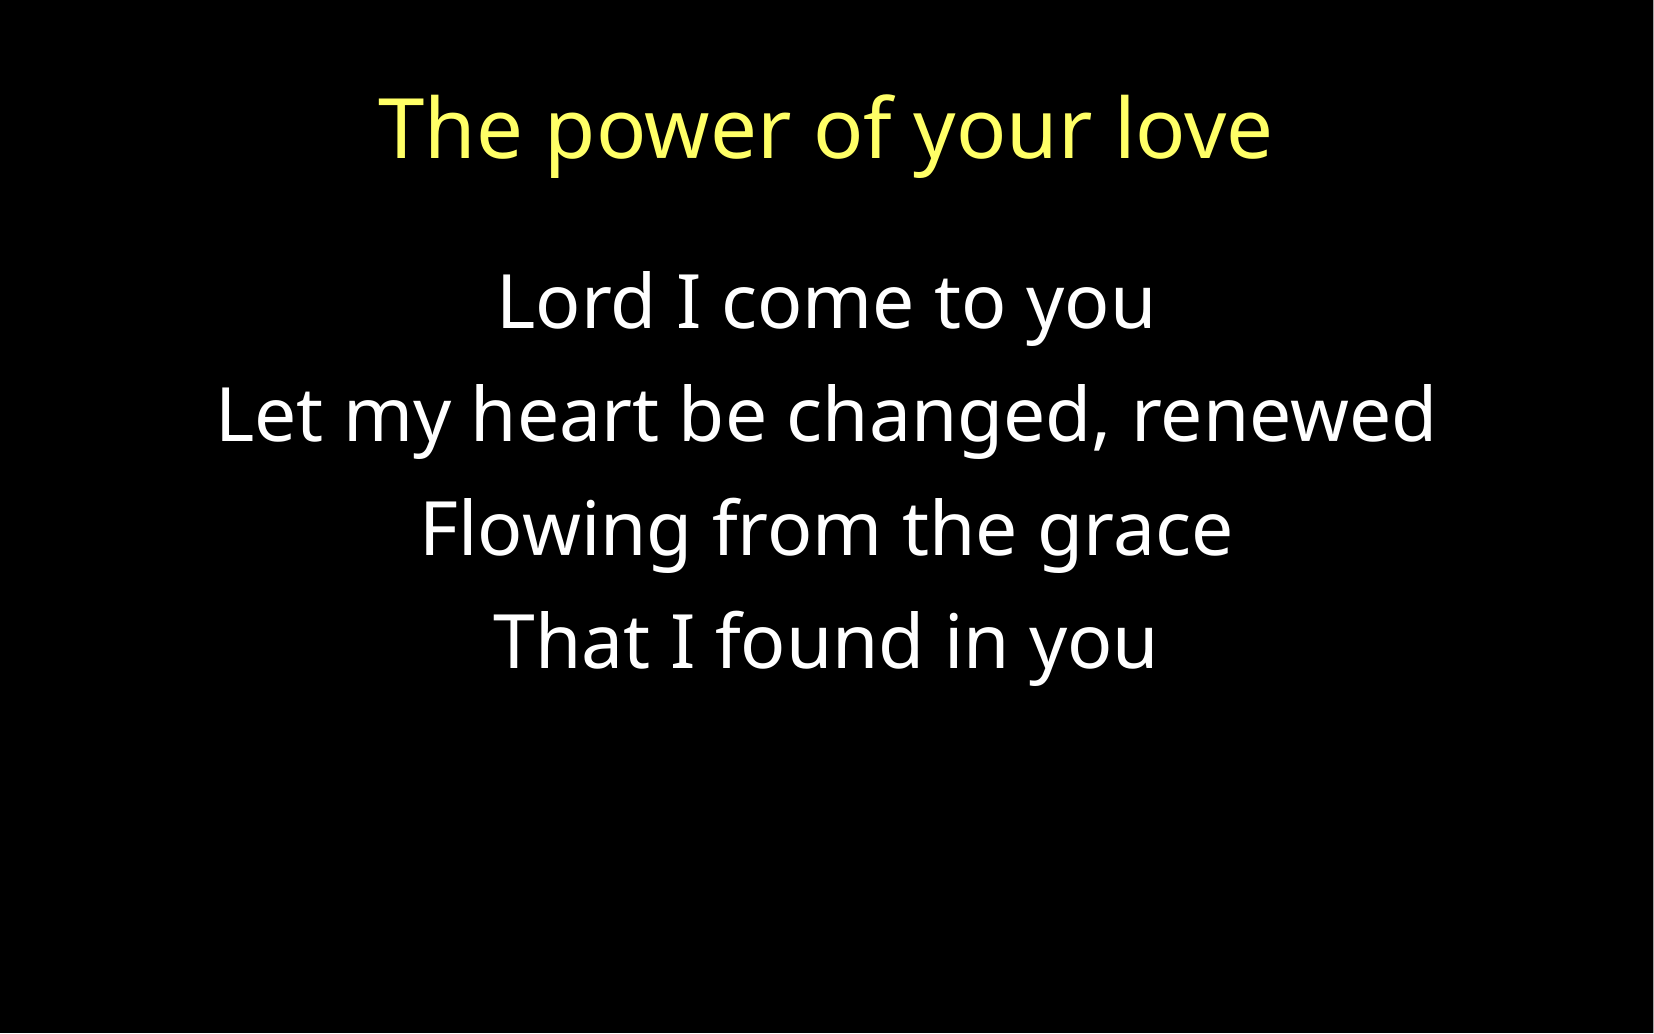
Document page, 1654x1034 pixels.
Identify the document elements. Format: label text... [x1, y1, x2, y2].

list Lord I come to you Let my heart be changed, renewed Flowing from the grace That I found in you [0, 255, 1654, 856]
title The power of your love [82, 41, 1571, 214]
